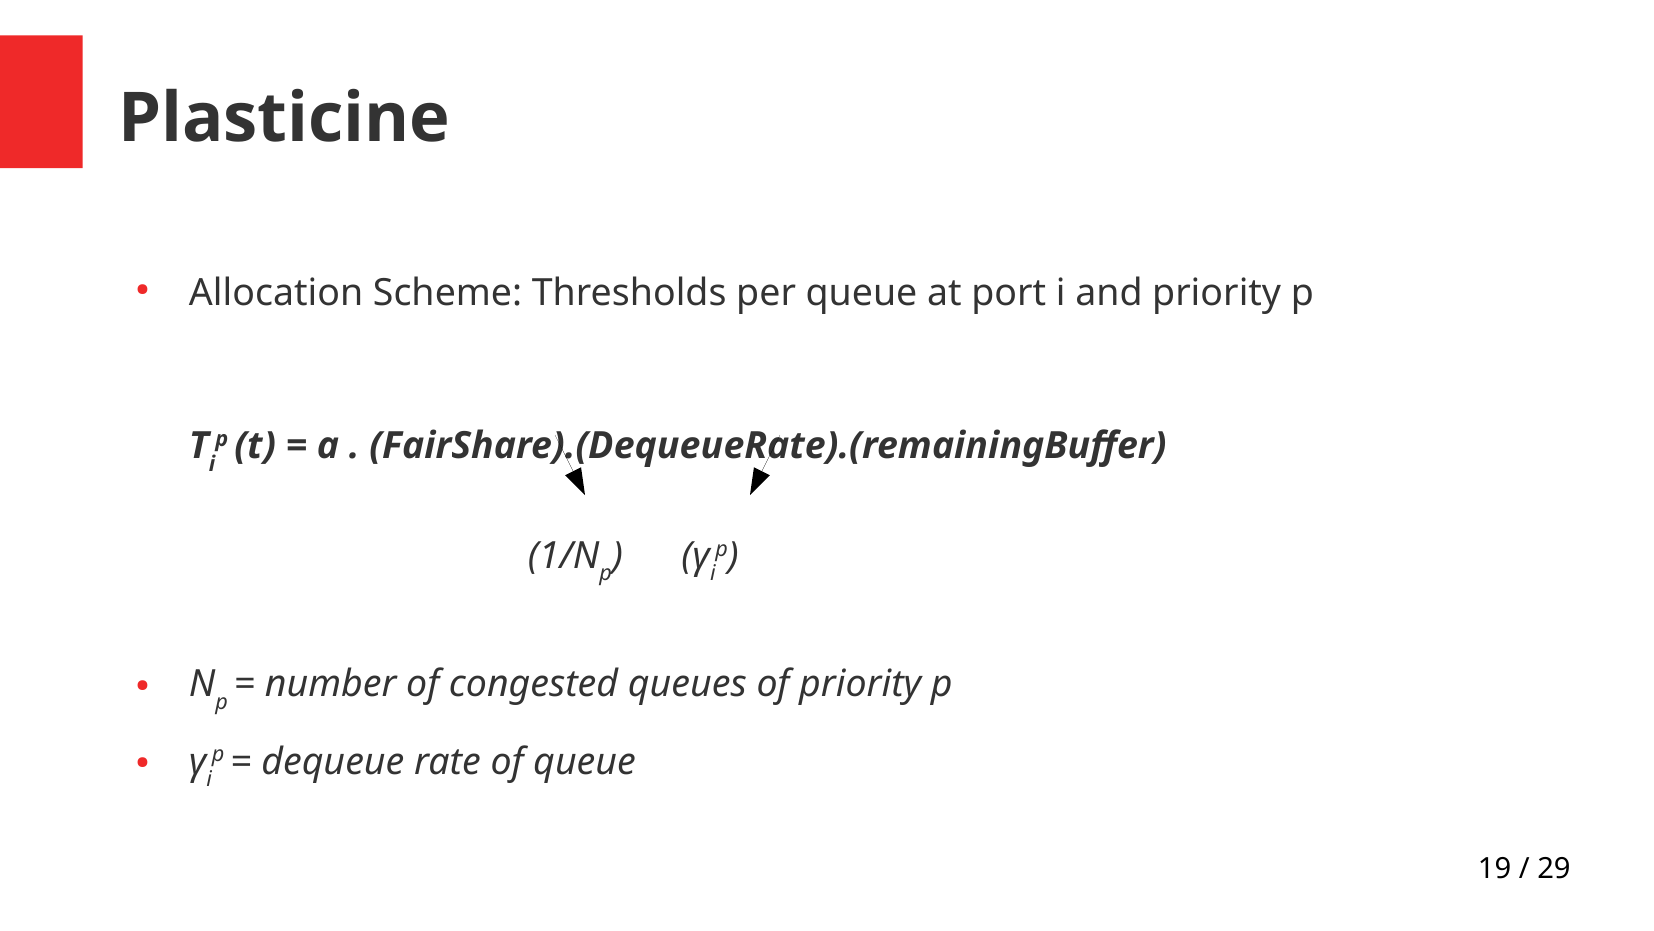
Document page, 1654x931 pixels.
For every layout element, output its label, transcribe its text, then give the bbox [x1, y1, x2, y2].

list Allocation Scheme: Thresholds per queue at port i and priority p Tip (t) = a . (FairShare).(DequeueRate).(remainingBuffer) (1/Np) (γip) Np = number of congested queues of priority p γip = dequeue rate of queue [118, 265, 1536, 806]
title Plasticine [118, 36, 1571, 193]
